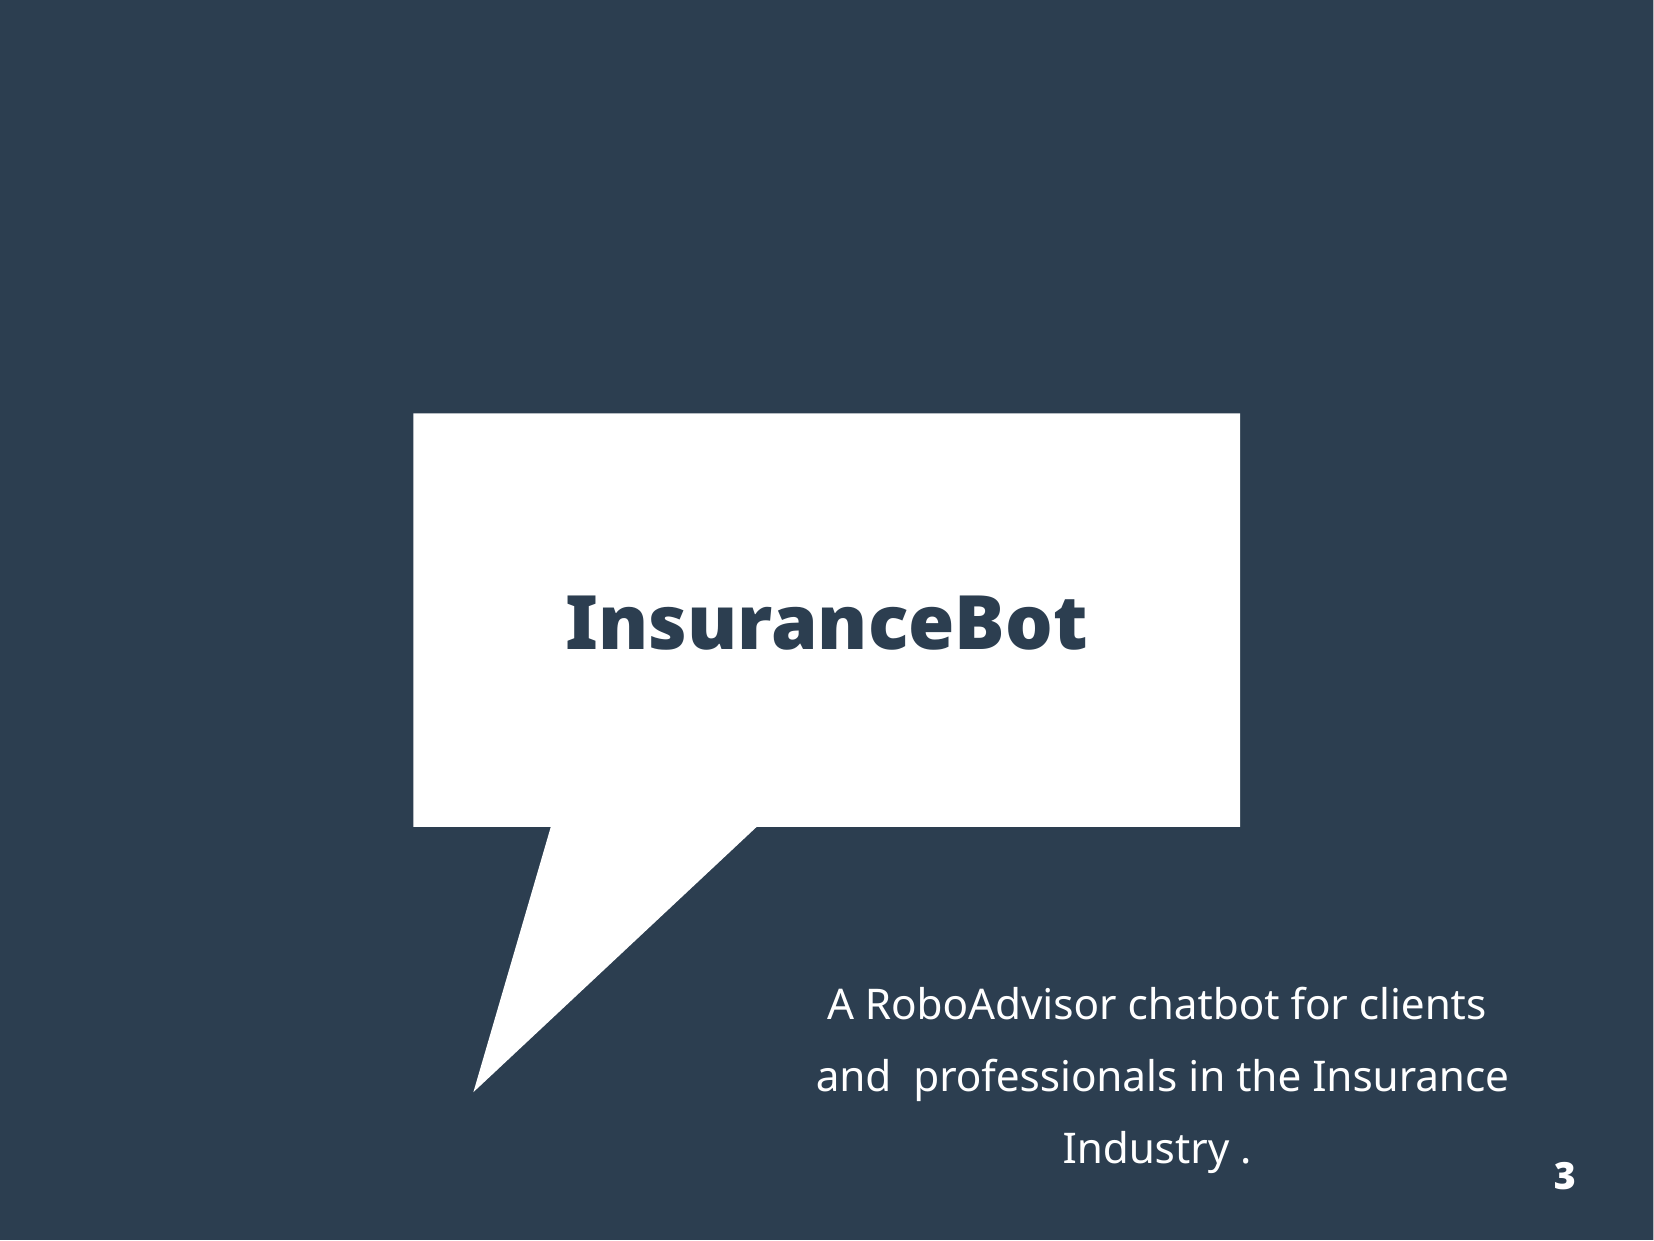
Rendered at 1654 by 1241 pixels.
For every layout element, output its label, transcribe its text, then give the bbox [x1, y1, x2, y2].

text_box A RoboAdvisor chatbot for clients and professionals in the Insurance Industry . [649, 974, 1610, 1182]
title InsuranceBot [442, 442, 1211, 798]
